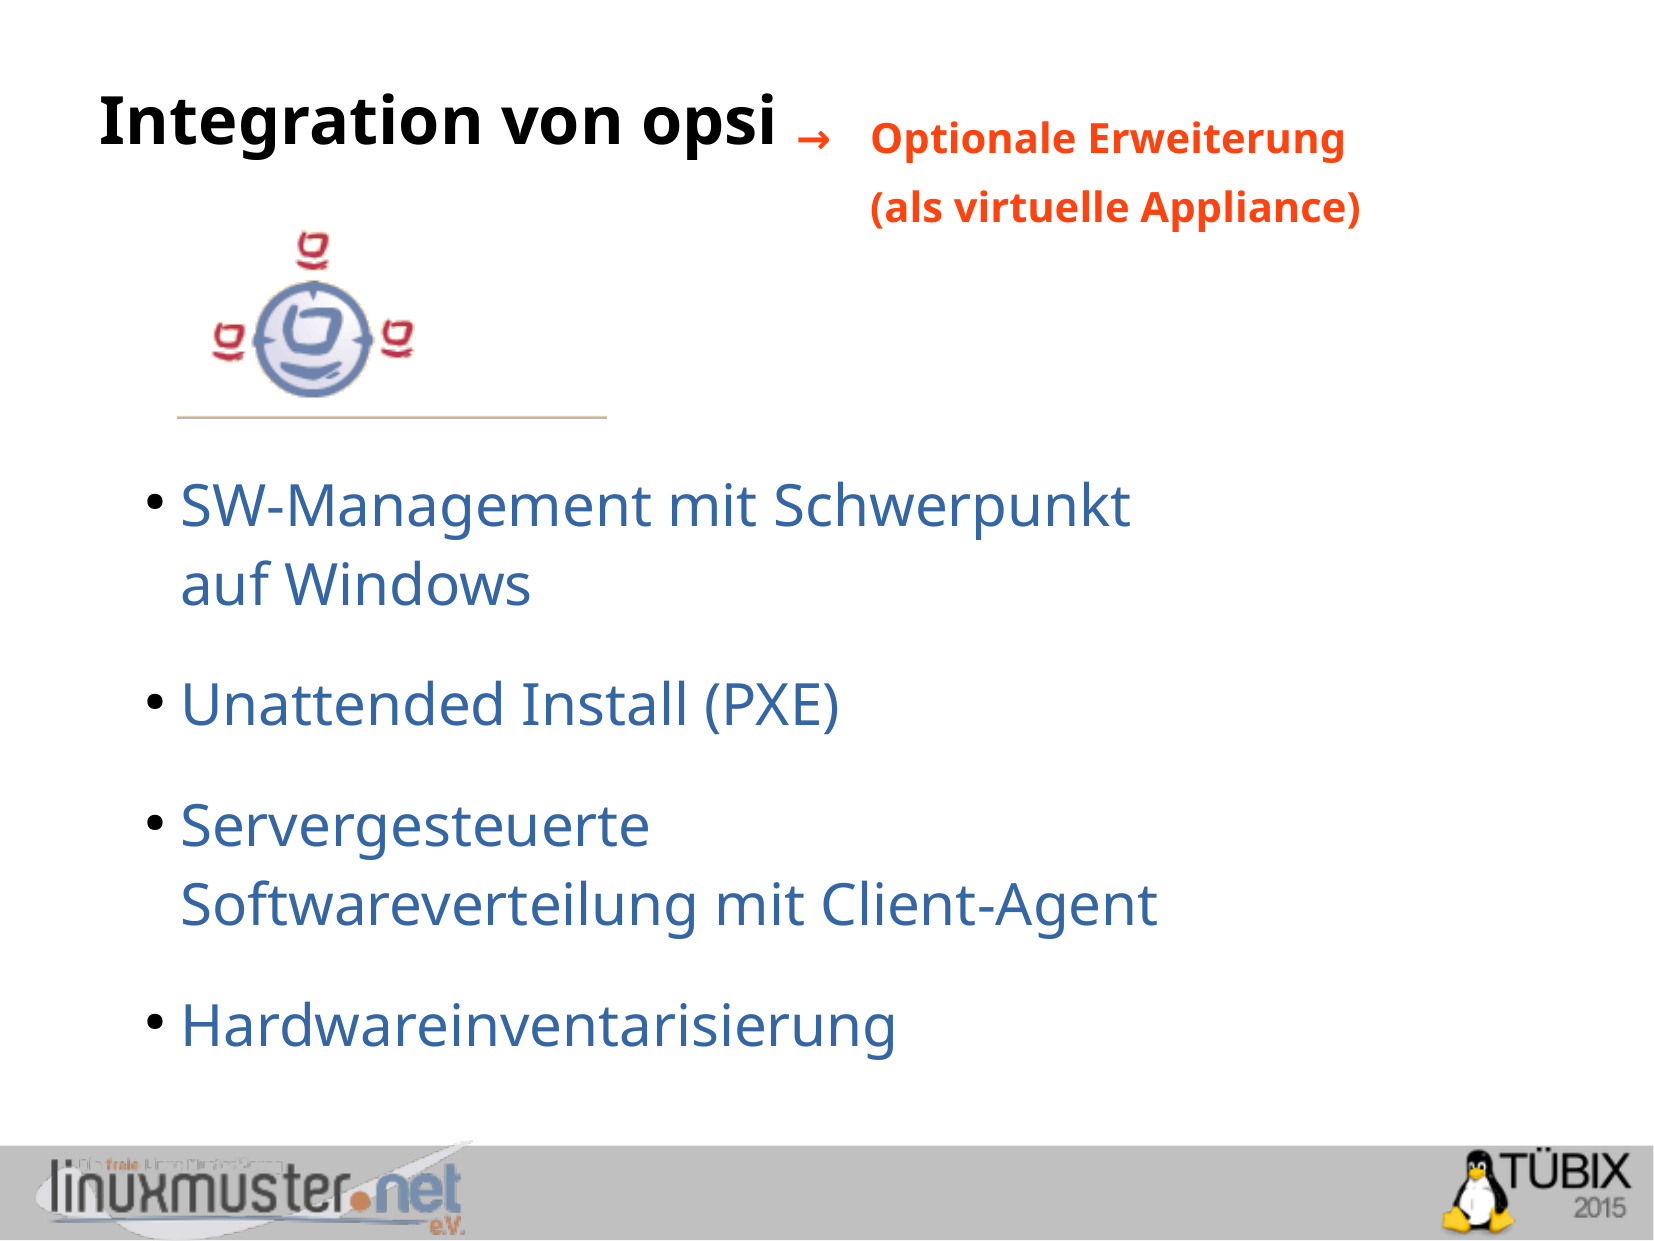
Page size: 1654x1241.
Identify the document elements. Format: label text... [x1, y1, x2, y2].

title Integration von opsi [82, 49, 1571, 189]
picture [1440, 1146, 1642, 1238]
picture [36, 1140, 473, 1241]
text_box SW-Management mit Schwerpunkt auf Windows Unattended Install (PXE) Servergesteuerte Softwareverteilung mit Client-Agent Hardwareinventarisierung [129, 456, 1193, 991]
picture [177, 212, 607, 419]
text_box → Optionale Erweiterung (als virtuelle Appliance) [781, 57, 1359, 213]
